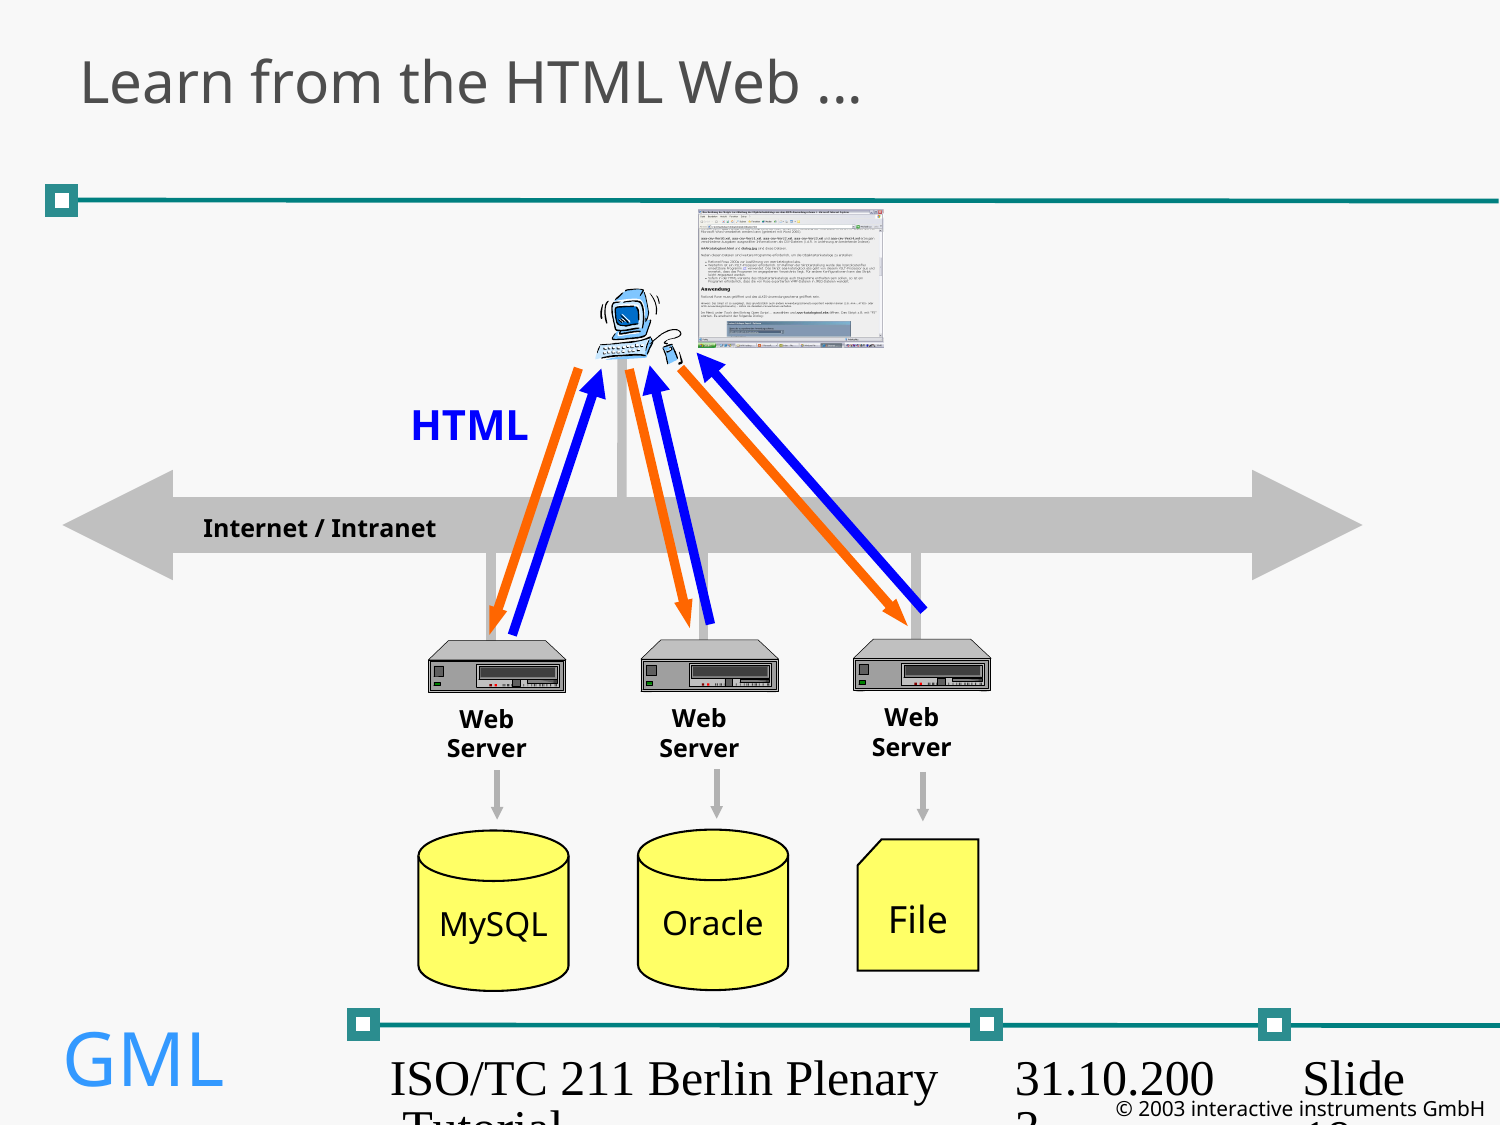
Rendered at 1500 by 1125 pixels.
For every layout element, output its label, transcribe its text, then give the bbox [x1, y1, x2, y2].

text_box Oracle [638, 829, 789, 991]
text_box [644, 641, 775, 658]
text_box [429, 661, 565, 692]
text_box [854, 659, 990, 690]
text_box [431, 662, 563, 690]
text_box Web Server [446, 703, 527, 763]
picture [698, 209, 884, 348]
text_box [856, 640, 989, 658]
text_box HTML [410, 398, 530, 450]
text_box [644, 662, 776, 689]
text_box Web Server [659, 702, 740, 763]
text_box [431, 641, 563, 659]
text_box Internet / Intranet [203, 512, 437, 543]
text_box [595, 288, 682, 365]
title Learn from the HTML Web ... [64, 37, 1427, 188]
text_box [678, 351, 683, 365]
text_box [649, 293, 658, 315]
text_box [642, 660, 778, 691]
text_box File [857, 839, 979, 971]
text_box MySQL [418, 830, 569, 991]
text_box Web Server [871, 701, 952, 762]
text_box [600, 300, 609, 324]
